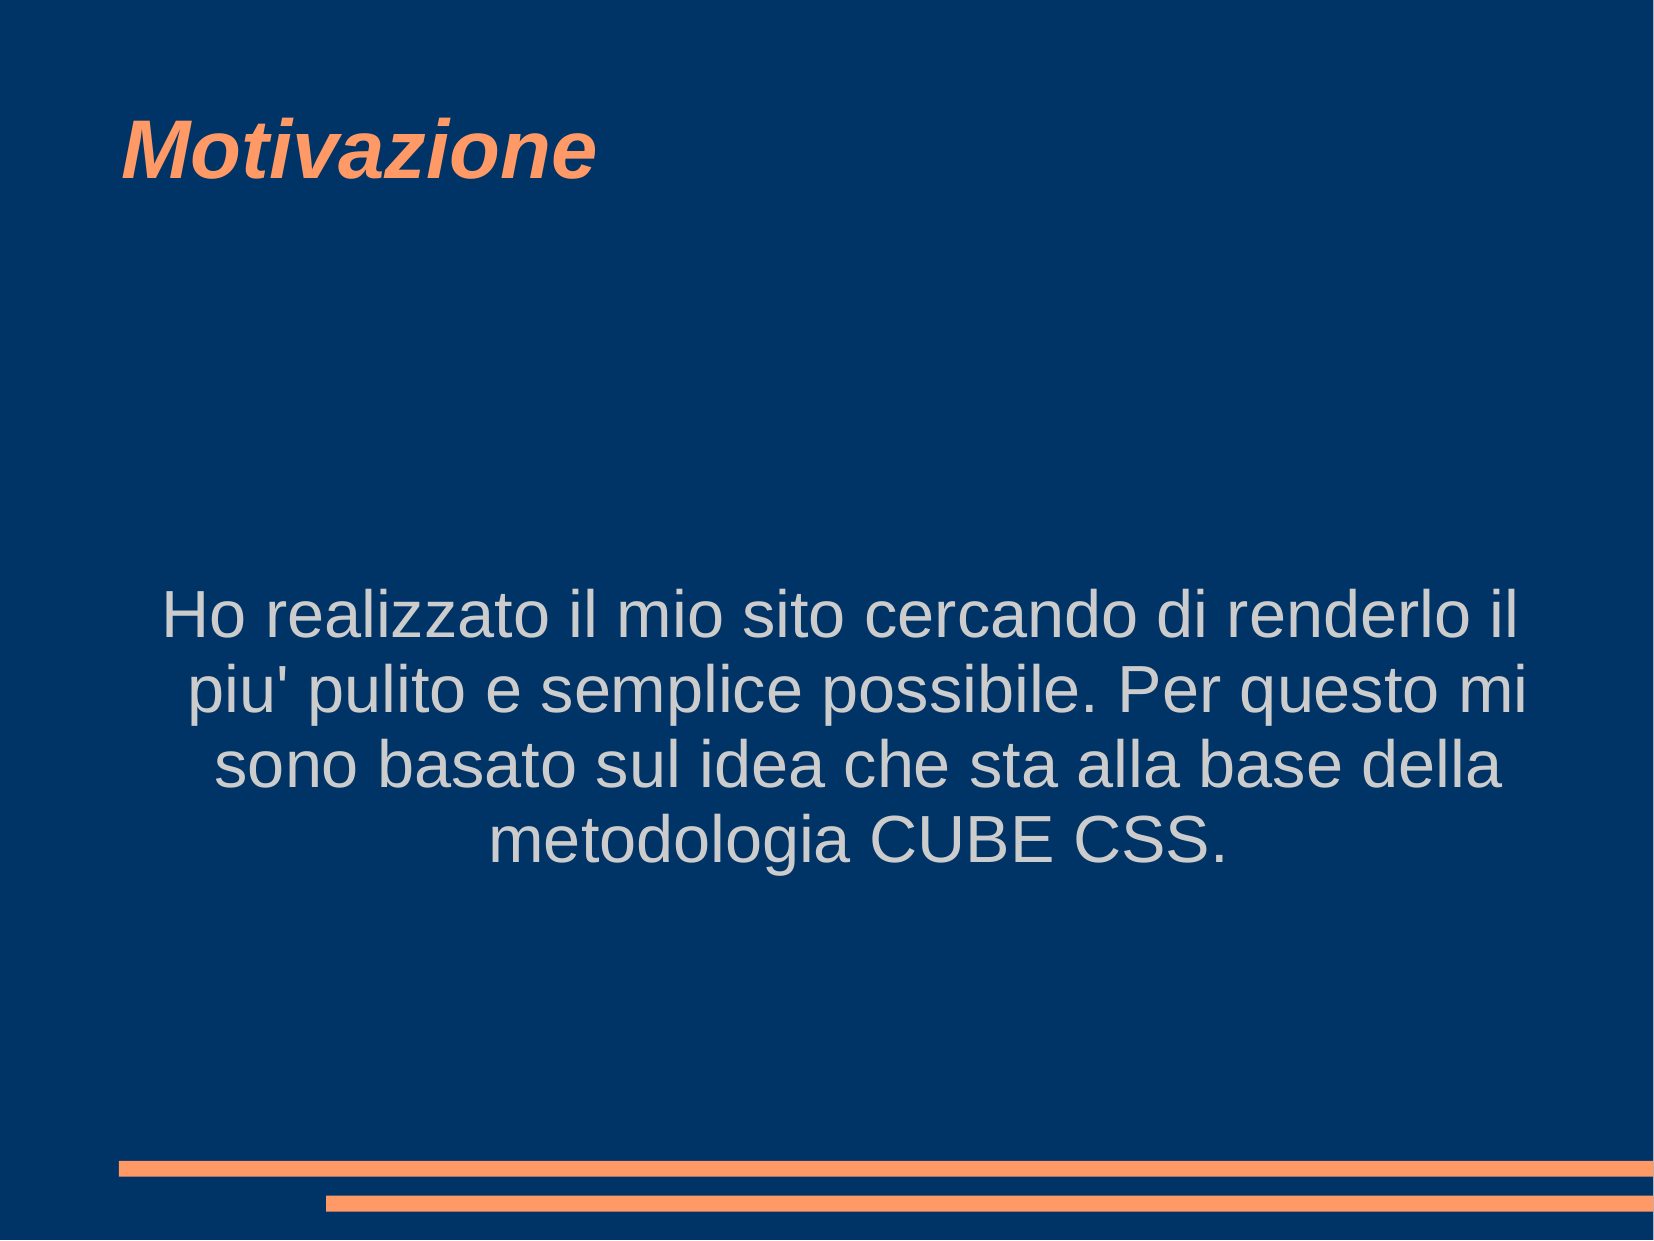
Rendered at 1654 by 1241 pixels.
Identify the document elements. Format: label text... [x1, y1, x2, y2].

subtitle Ho realizzato il mio sito cercando di renderlo il piu' pulito e semplice possibile. Per questo mi sono basato sul idea che sta alla base della metodologia CUBE CSS. [121, 322, 1561, 1132]
title Motivazione [121, 46, 1534, 254]
